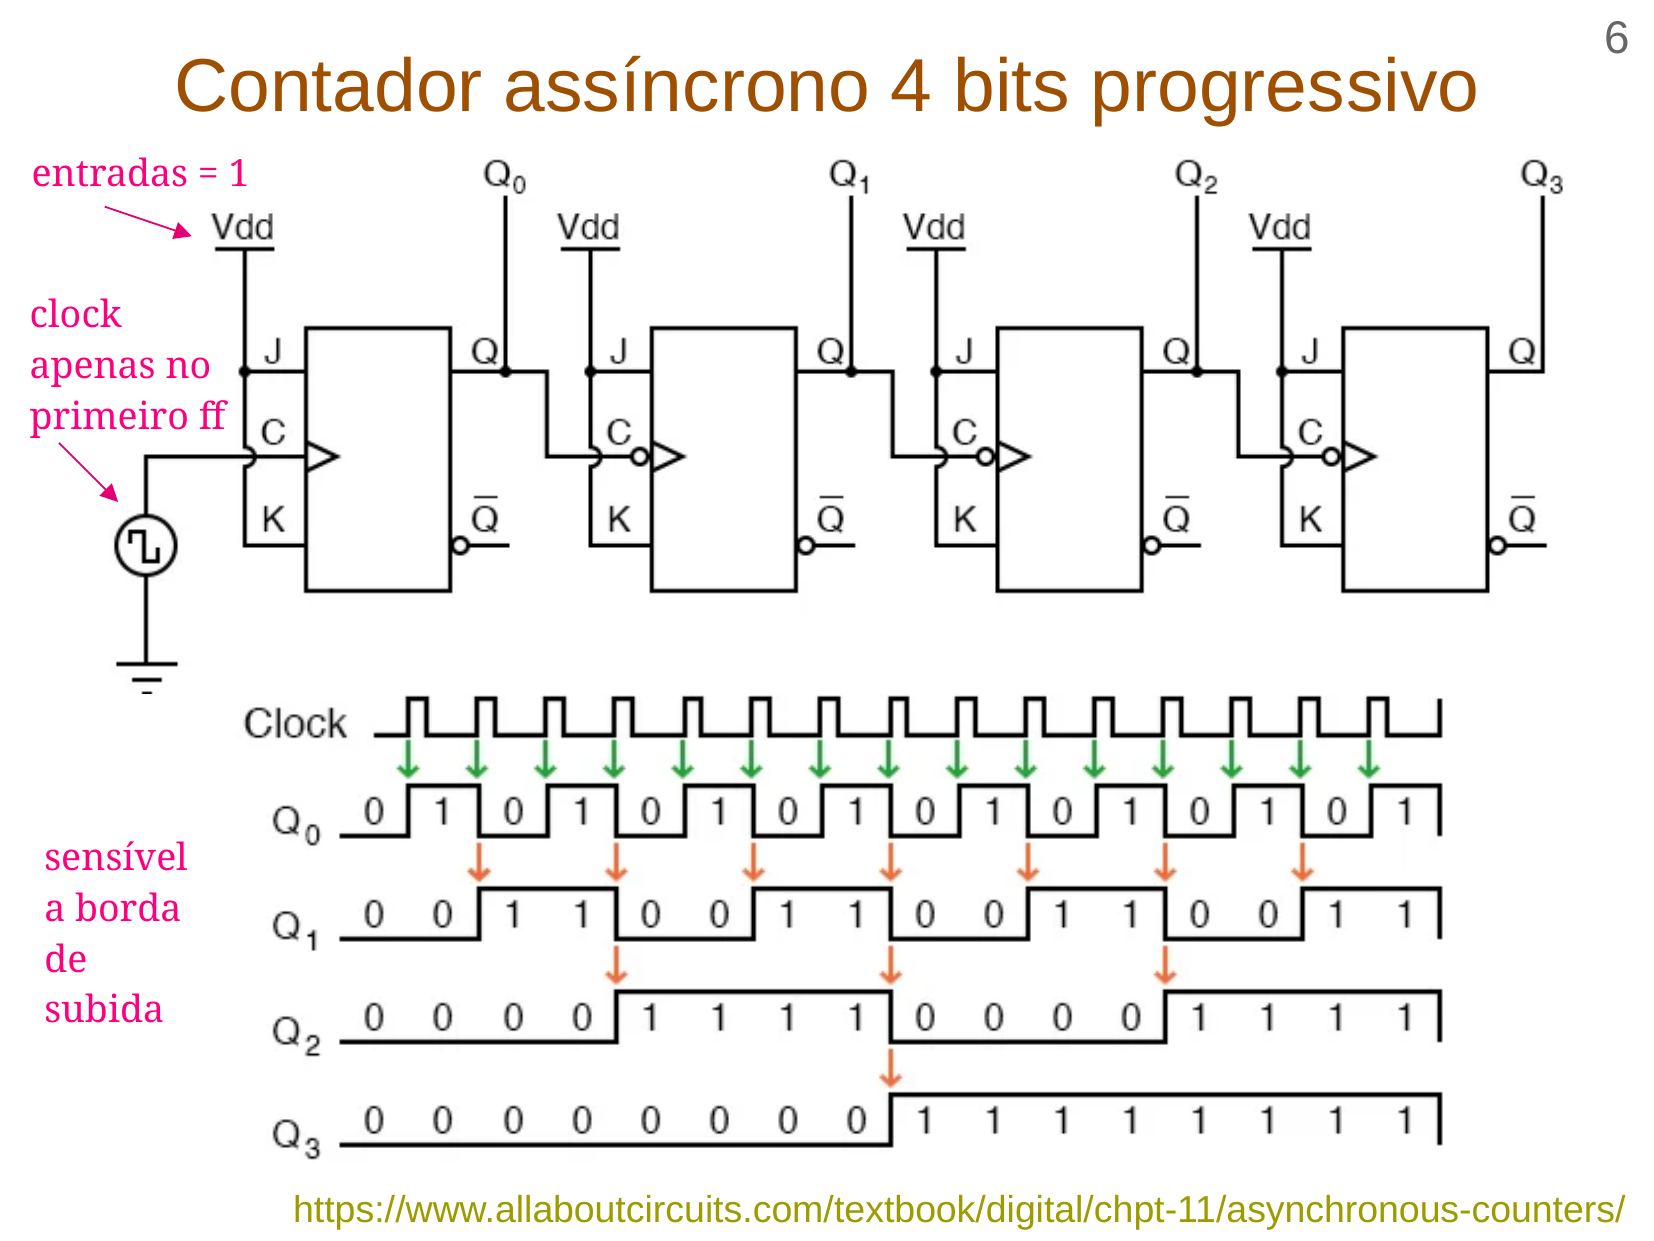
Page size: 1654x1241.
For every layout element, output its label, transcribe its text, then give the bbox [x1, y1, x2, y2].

title Contador assíncrono 4 bits progressivo [59, 29, 1595, 148]
picture [103, 147, 1565, 1167]
text_box clock apenas no primeiro ff [14, 280, 266, 560]
text_box sensível a borda de subida [29, 822, 222, 1093]
text_box https://www.allaboutcircuits.com/textbook/digital/chpt-11/asynchronous-counters/ [162, 1181, 1654, 1241]
text_box entradas = 1 [14, 136, 309, 207]
